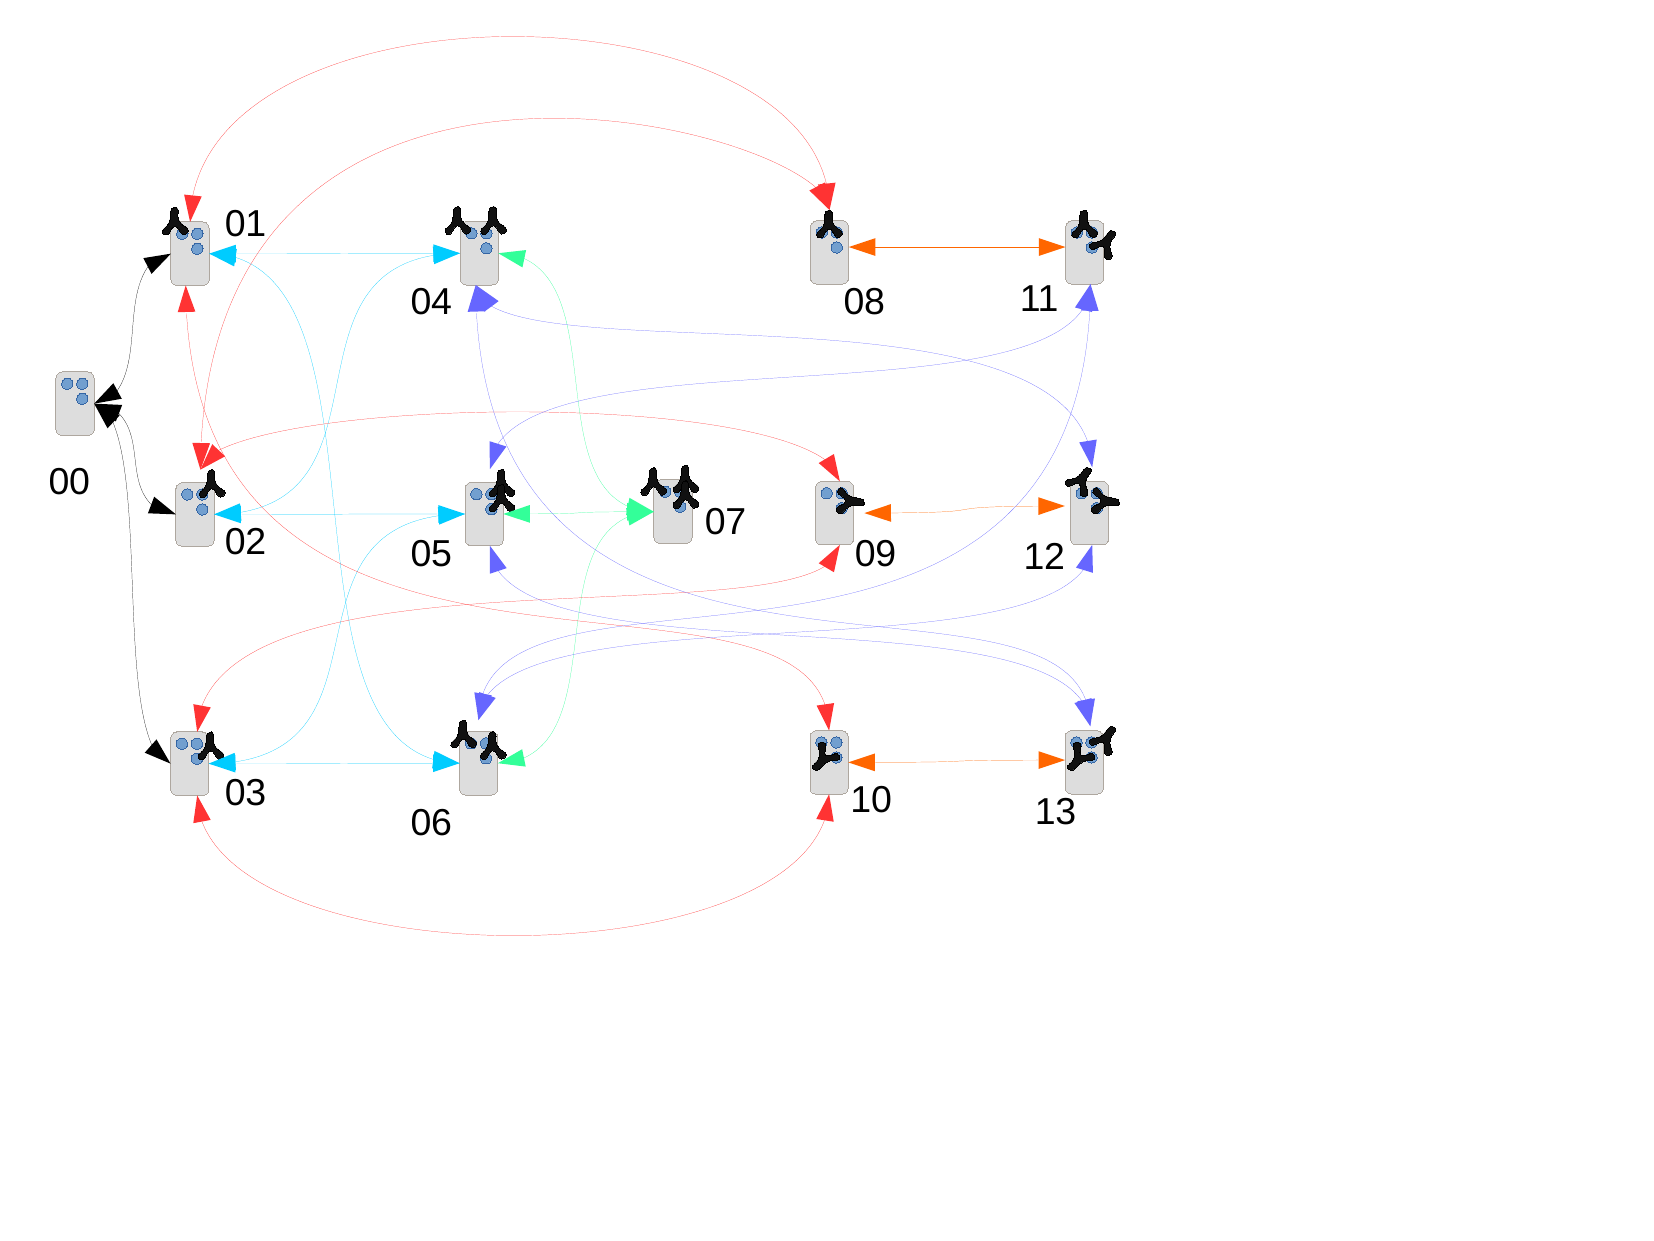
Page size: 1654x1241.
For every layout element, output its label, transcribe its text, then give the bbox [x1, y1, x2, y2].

text_box 11 [1005, 270, 1077, 357]
text_box [445, 206, 507, 286]
text_box 06 [395, 794, 467, 881]
text_box [810, 210, 849, 285]
text_box [815, 481, 865, 545]
text_box [640, 465, 699, 544]
text_box 08 [828, 273, 901, 361]
text_box 05 [395, 525, 467, 582]
text_box [450, 720, 507, 796]
text_box 10 [835, 770, 907, 858]
text_box 02 [210, 513, 282, 601]
text_box 03 [210, 764, 282, 851]
text_box 12 [1008, 528, 1081, 616]
text_box 01 [210, 195, 282, 282]
text_box [810, 730, 849, 795]
text_box [162, 207, 210, 286]
text_box 00 [33, 453, 106, 541]
text_box 04 [395, 273, 467, 361]
text_box [175, 469, 226, 547]
text_box 09 [840, 525, 912, 612]
text_box [170, 731, 224, 796]
text_box 13 [1020, 783, 1092, 871]
text_box [1065, 467, 1120, 545]
text_box 07 [690, 493, 762, 580]
text_box [1065, 726, 1116, 795]
text_box [465, 469, 515, 546]
text_box [1065, 210, 1116, 285]
text_box [55, 371, 95, 436]
